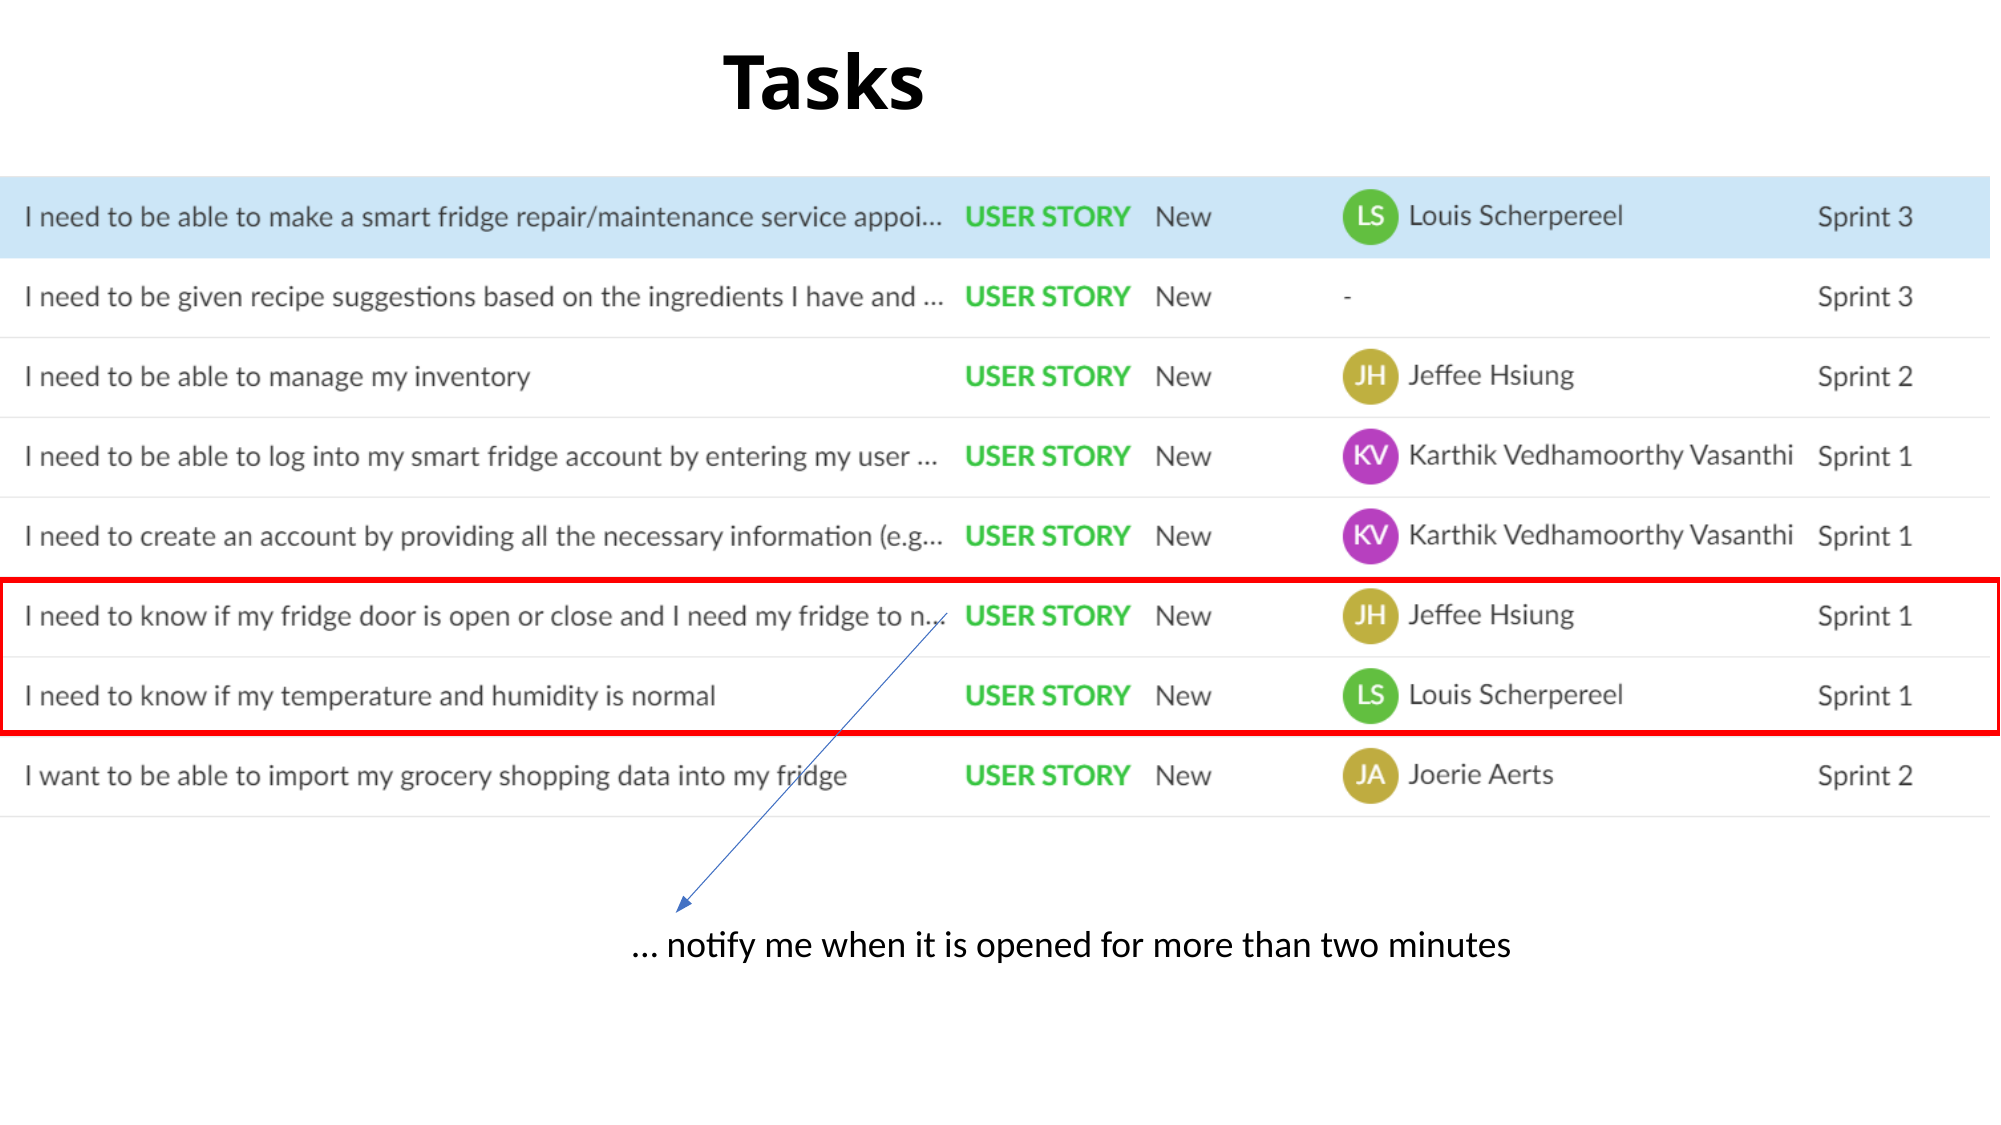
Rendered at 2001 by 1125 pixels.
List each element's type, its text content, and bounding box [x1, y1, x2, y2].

picture [0, 736, 834, 820]
picture [3, 583, 1990, 730]
text_box … notify me when it is opened for more than two minutes [617, 912, 1612, 974]
picture [0, 177, 1990, 577]
picture [762, 736, 1990, 820]
text_box Tasks [707, 27, 1220, 134]
